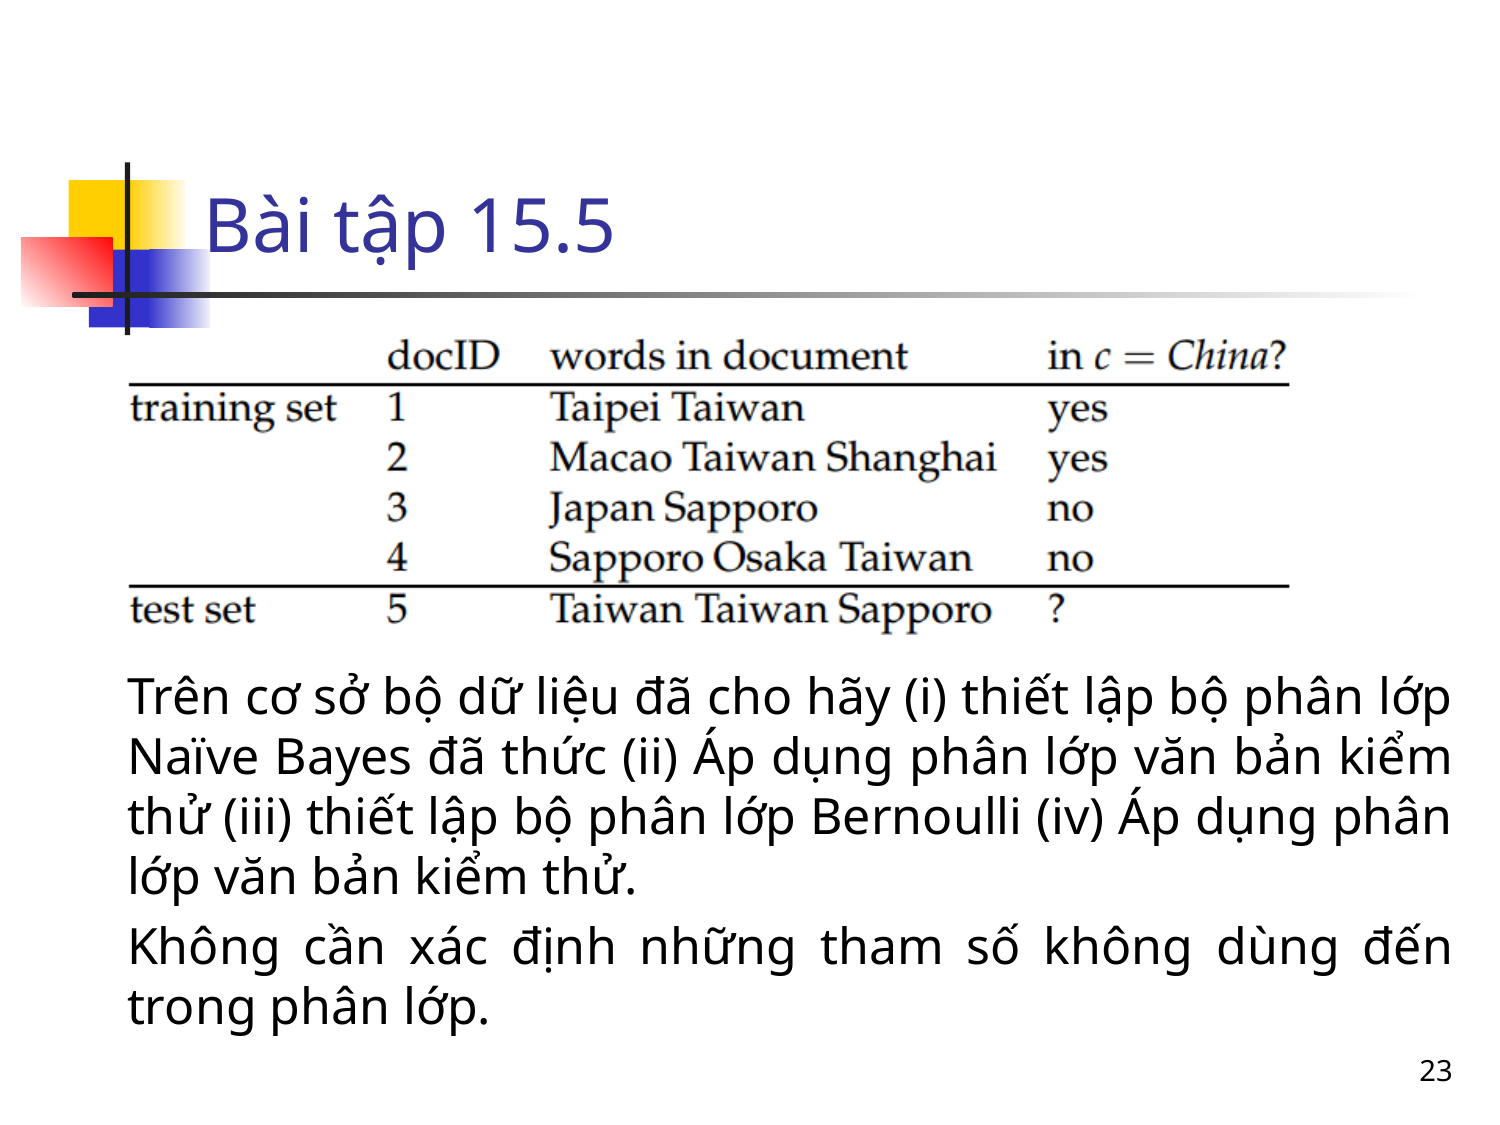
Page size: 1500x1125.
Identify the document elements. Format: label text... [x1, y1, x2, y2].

list Trên cơ sở bộ dữ liệu đã cho hãy (i) thiết lập bộ phân lớp Naïve Bayes đã thức (ii) Áp dụng phân lớp văn bản kiểm thử (iii) thiết lập bộ phân lớp Bernoulli (iv) Áp dụng phân lớp văn bản kiểm thử. Không cần xác định những tham số không dùng đến trong phân lớp. [112, 656, 1469, 1012]
slide_number <number> [1155, 1024, 1468, 1100]
title Bài tập 15.5 [188, 35, 1468, 275]
picture [123, 338, 1313, 646]
